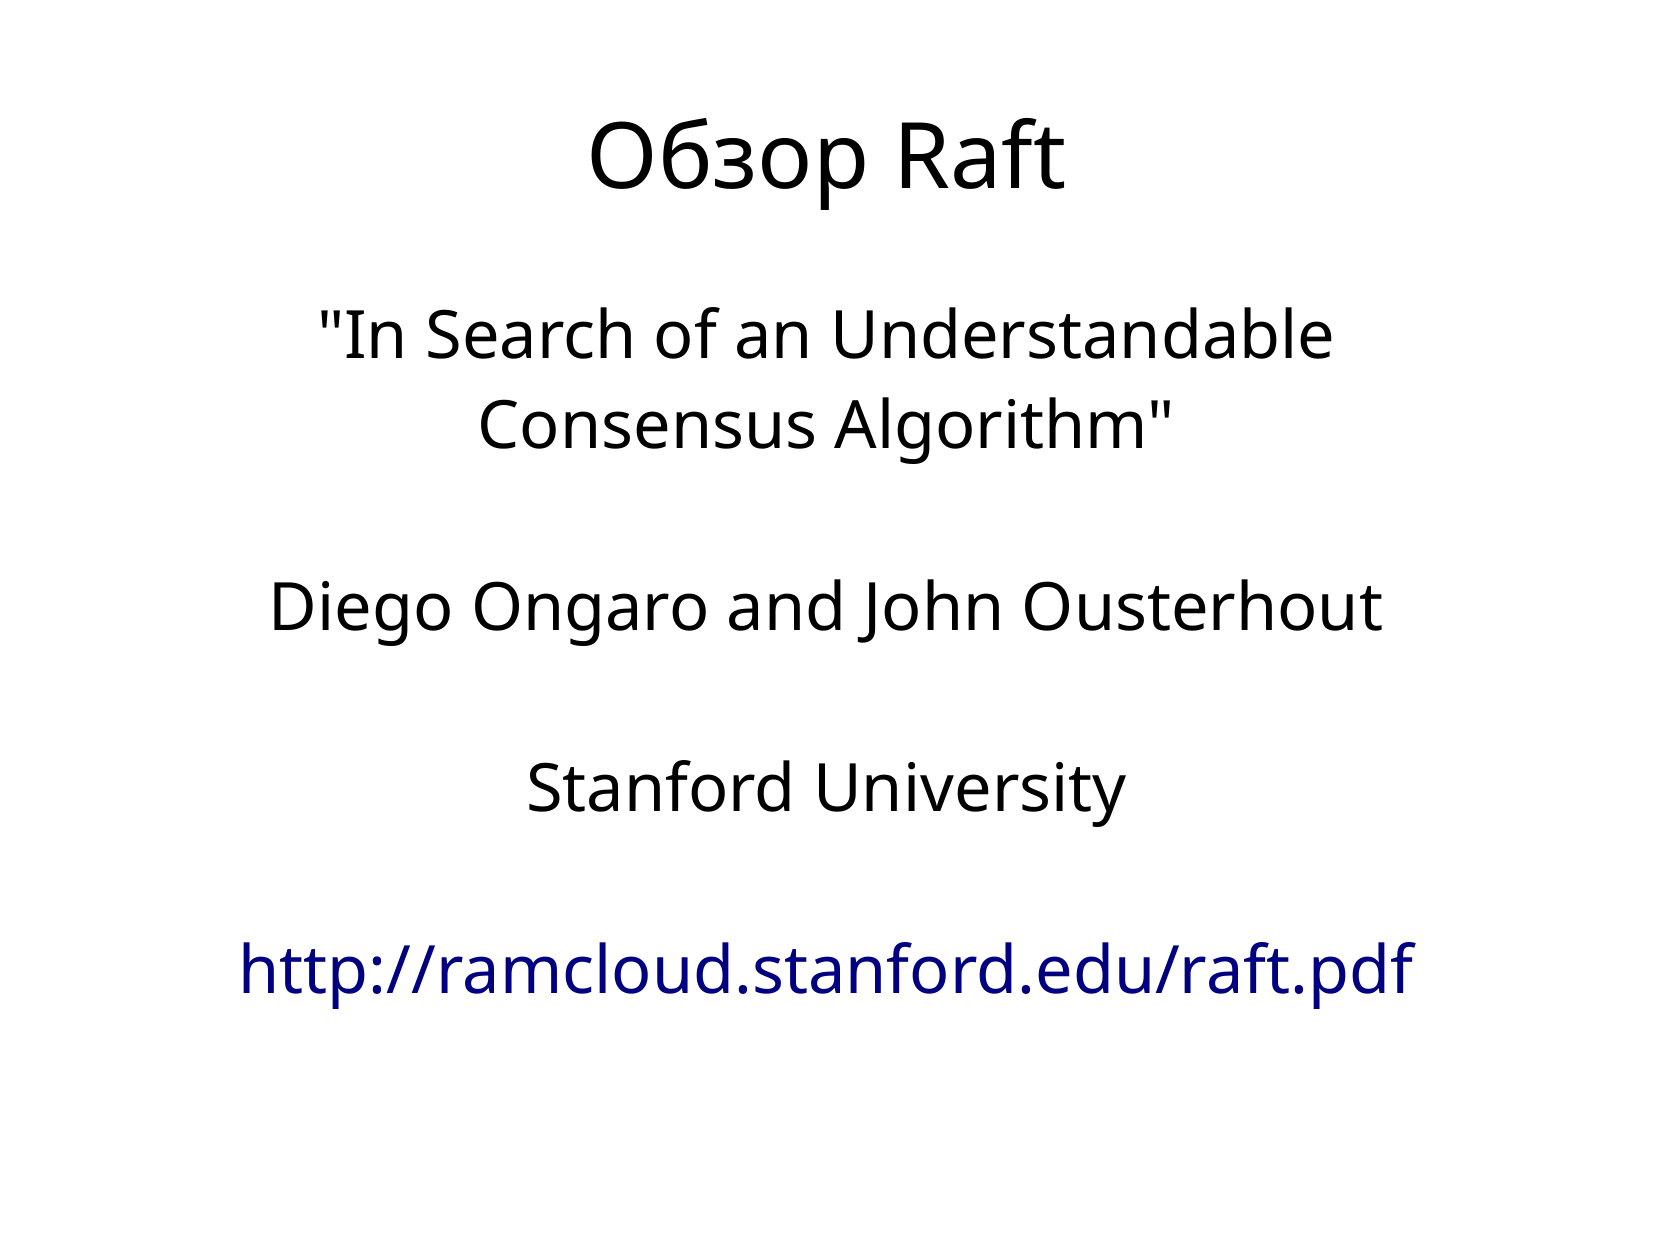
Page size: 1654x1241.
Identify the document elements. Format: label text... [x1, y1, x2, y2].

title Обзор Raft [82, 49, 1571, 257]
subtitle "In Search of an Understandable Consensus Algorithm" Diego Ongaro and John Ousterhout Stanford University http://ramcloud.stanford.edu/raft.pdf [82, 290, 1571, 1010]
